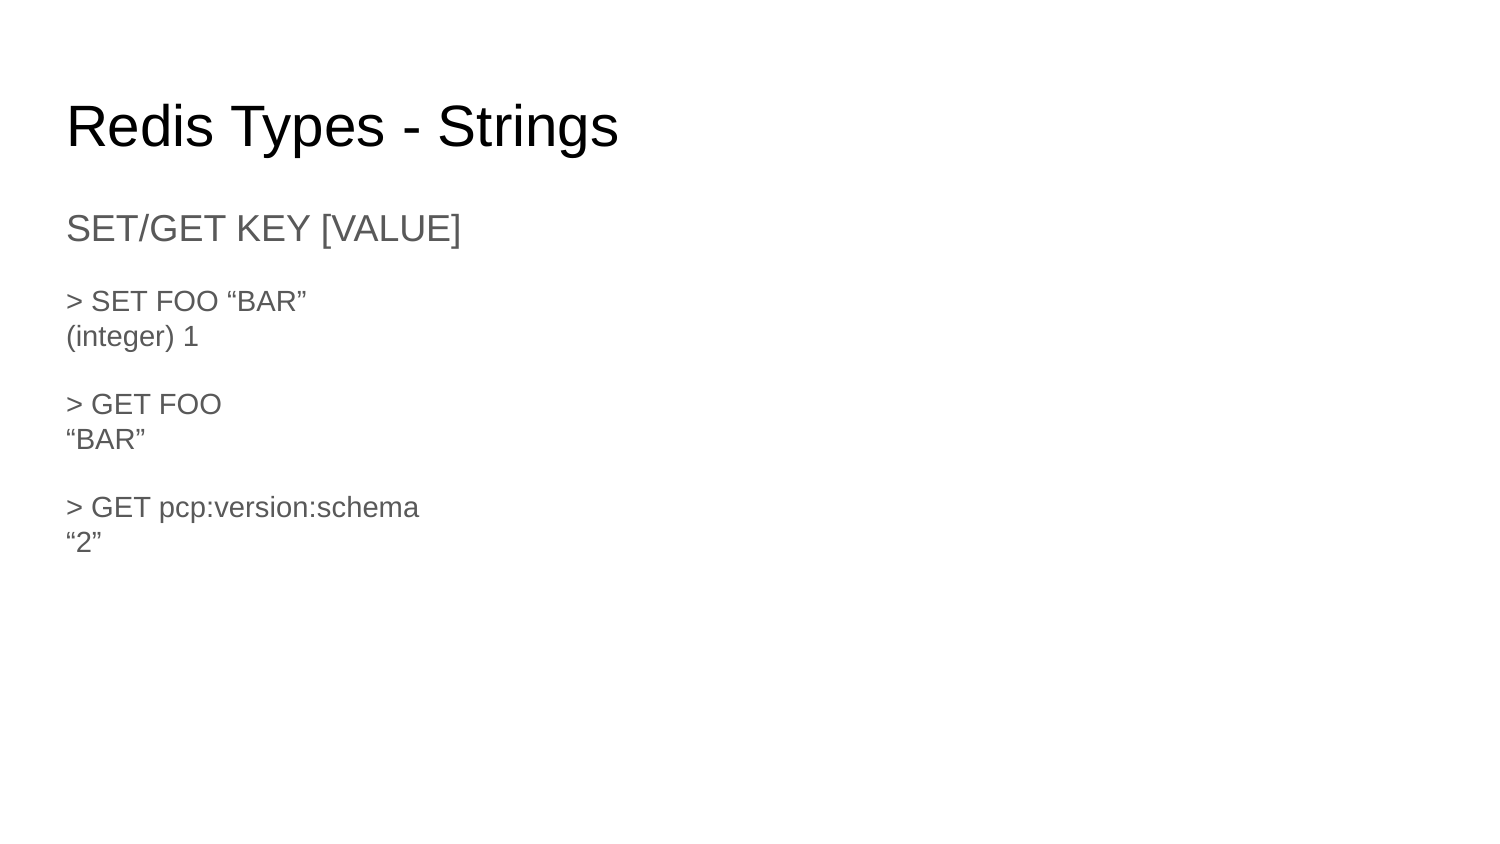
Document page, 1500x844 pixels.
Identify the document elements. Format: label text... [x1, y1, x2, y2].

list SET/GET KEY [VALUE] > SET FOO “BAR” (integer) 1 > GET FOO “BAR” > GET pcp:version:schema “2” [51, 189, 1449, 750]
title Redis Types - Strings [51, 72, 1449, 167]
